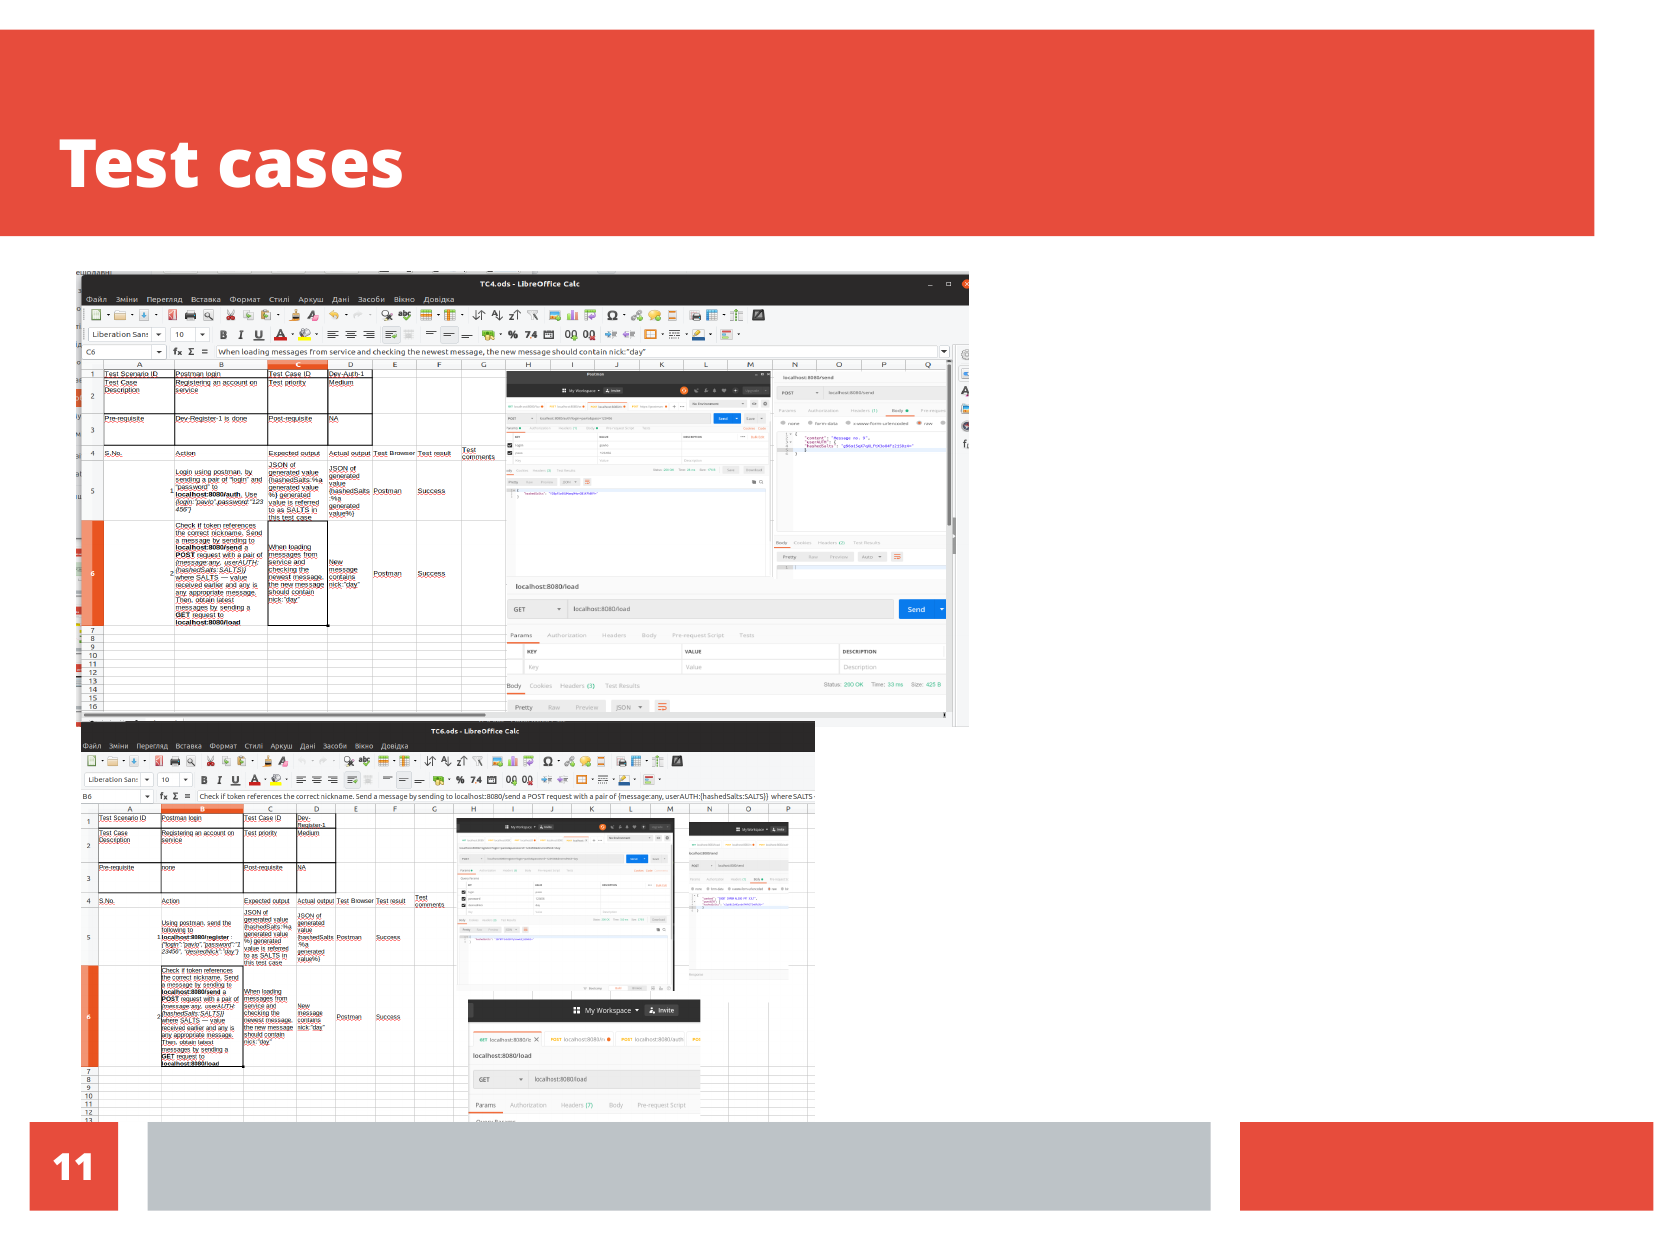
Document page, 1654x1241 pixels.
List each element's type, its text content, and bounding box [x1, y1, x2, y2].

picture [76, 271, 969, 1123]
title Test cases [59, 59, 1595, 207]
